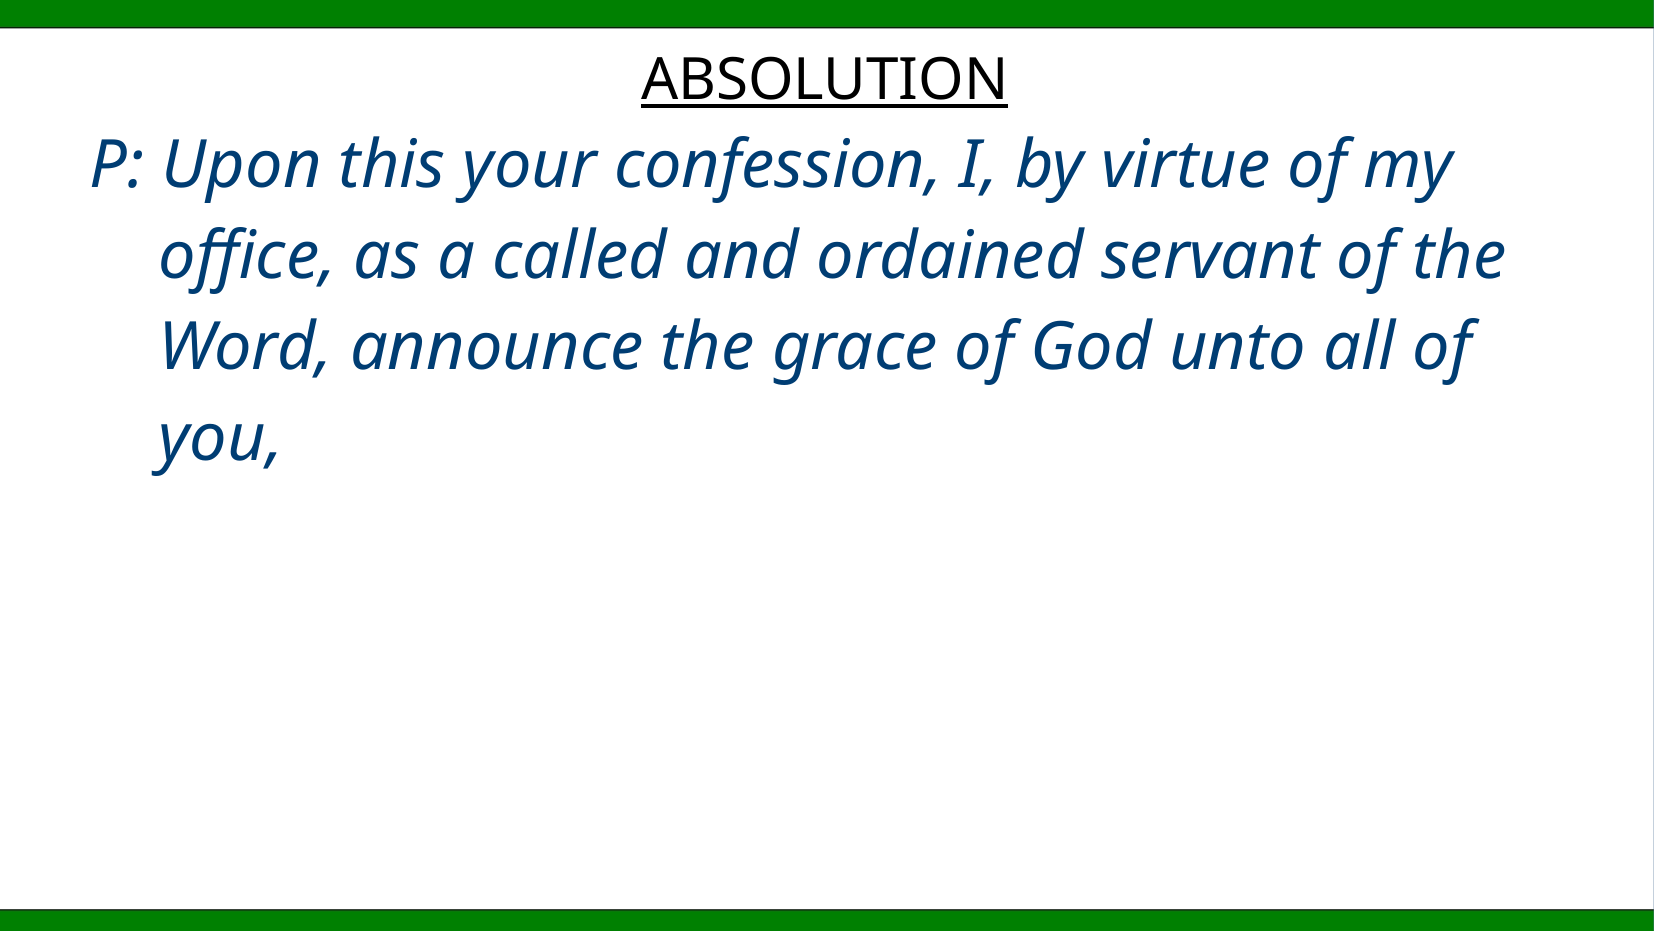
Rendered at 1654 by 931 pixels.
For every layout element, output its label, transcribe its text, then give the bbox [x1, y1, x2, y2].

text_box ABSOLUTION P: Upon this your confession, I, by virtue of my office, as a called and ordained servant of the Word, announce the grace of God unto all of you, [75, 30, 1576, 481]
picture [0, 0, 1654, 931]
